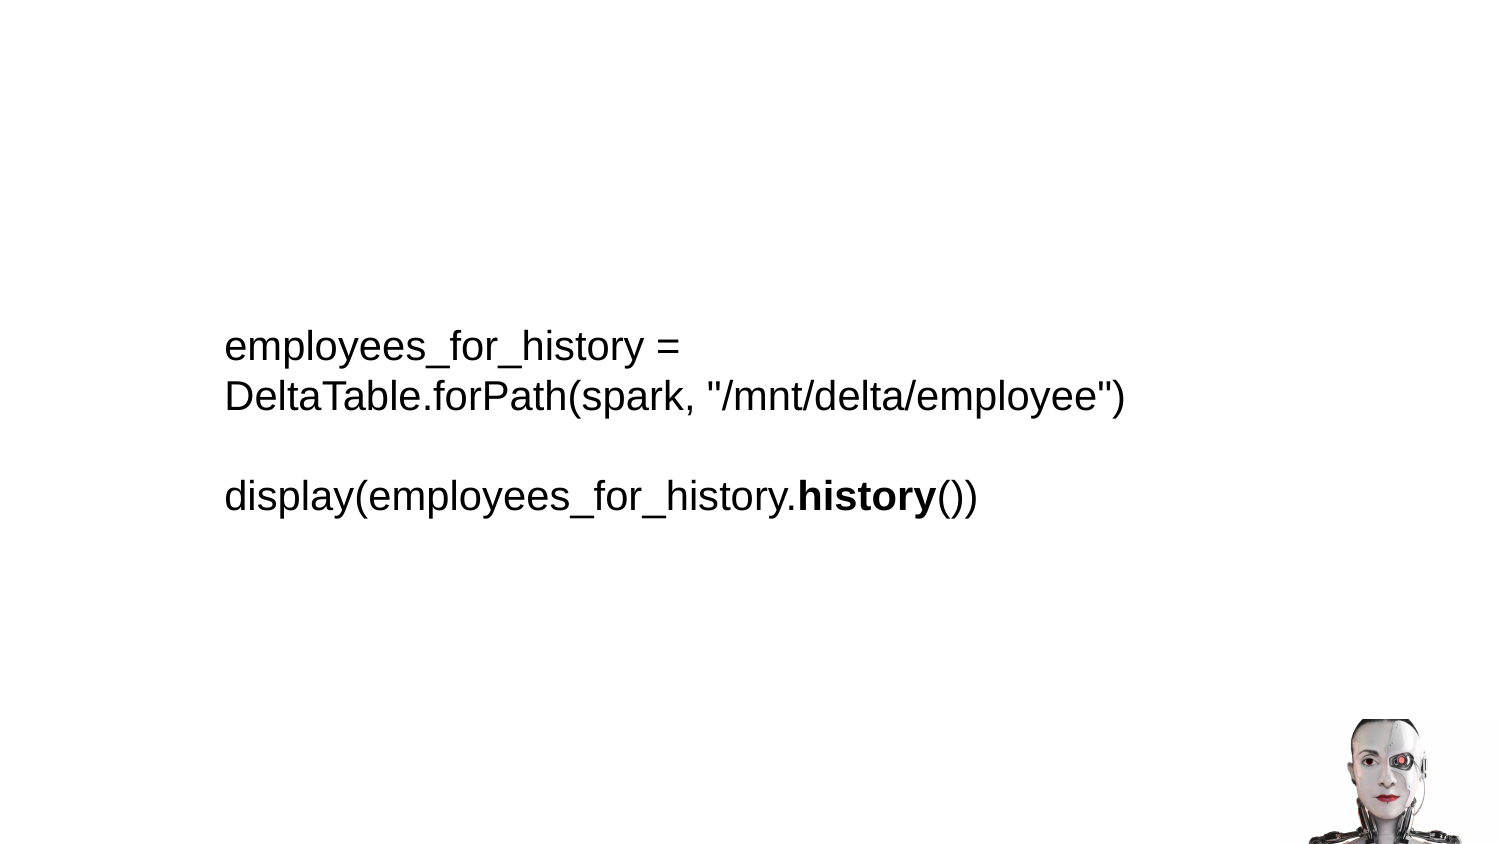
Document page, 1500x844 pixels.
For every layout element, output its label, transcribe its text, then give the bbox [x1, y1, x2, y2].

text_box employees_for_history = DeltaTable.forPath(spark, "/mnt/delta/employee") display(employees_for_history.history()) [209, 303, 1169, 624]
picture [1279, 719, 1500, 844]
